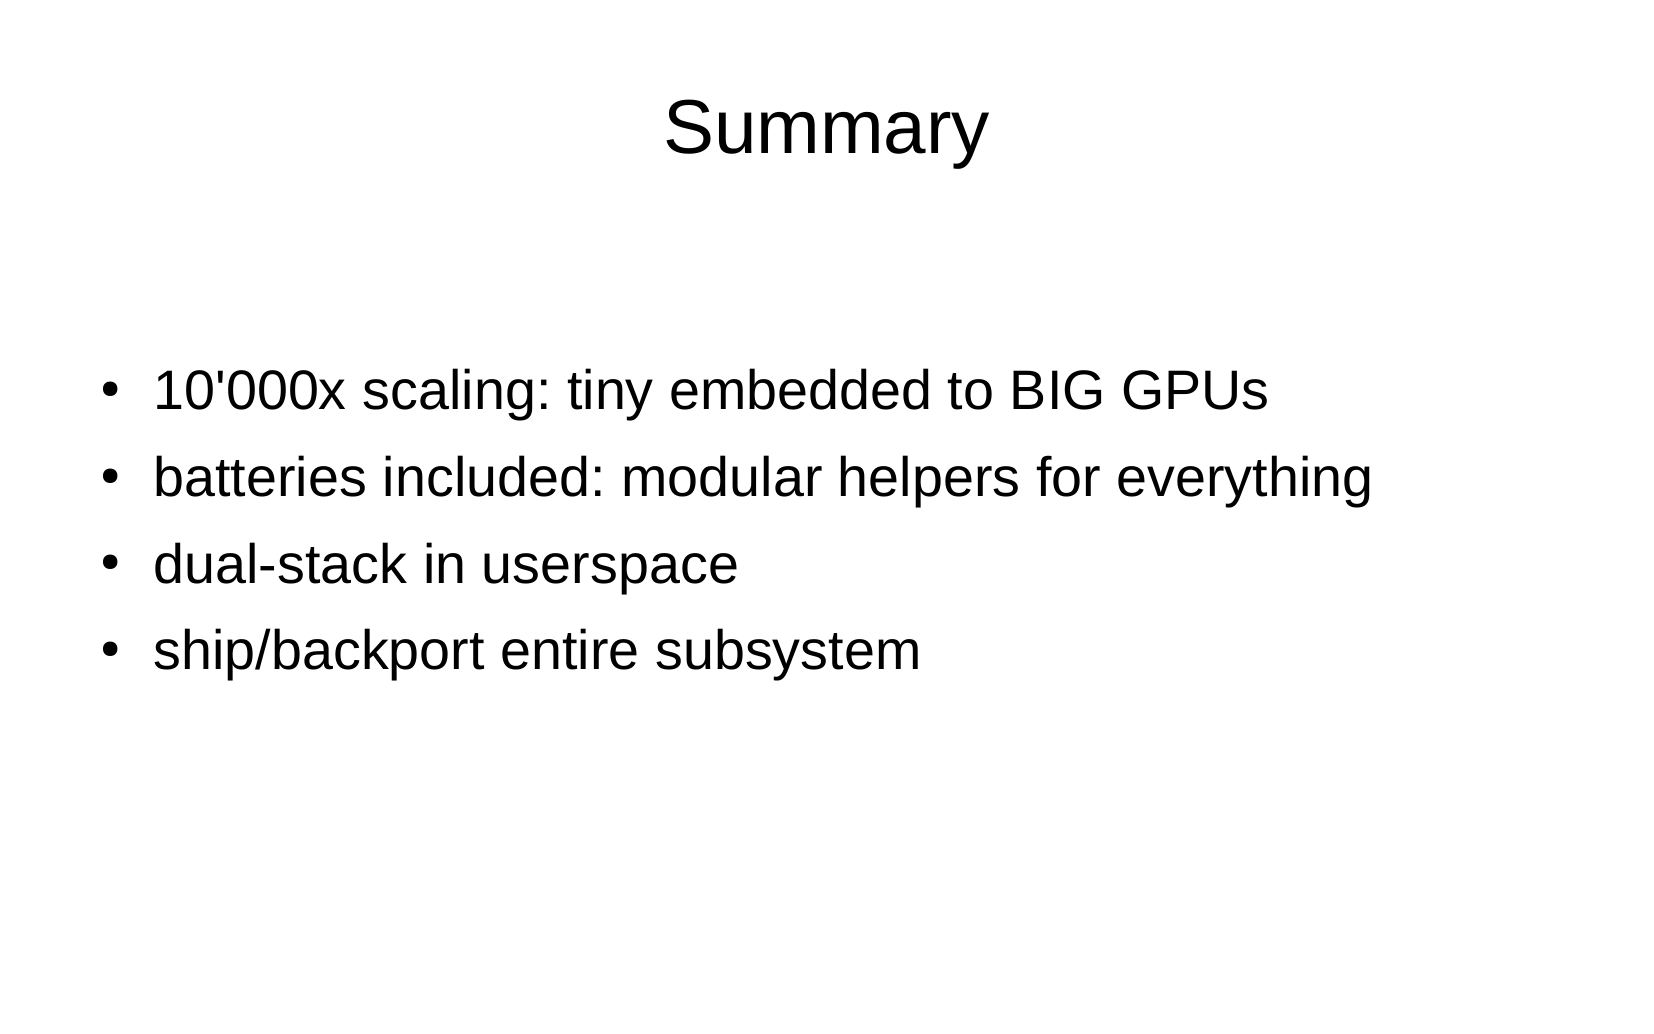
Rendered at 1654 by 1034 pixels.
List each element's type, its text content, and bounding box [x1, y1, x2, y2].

list 10'000x scaling: tiny embedded to BIG GPUs batteries included: modular helpers for everything dual-stack in userspace ship/backport entire subsystem [82, 359, 1571, 851]
title Summary [82, 41, 1571, 214]
